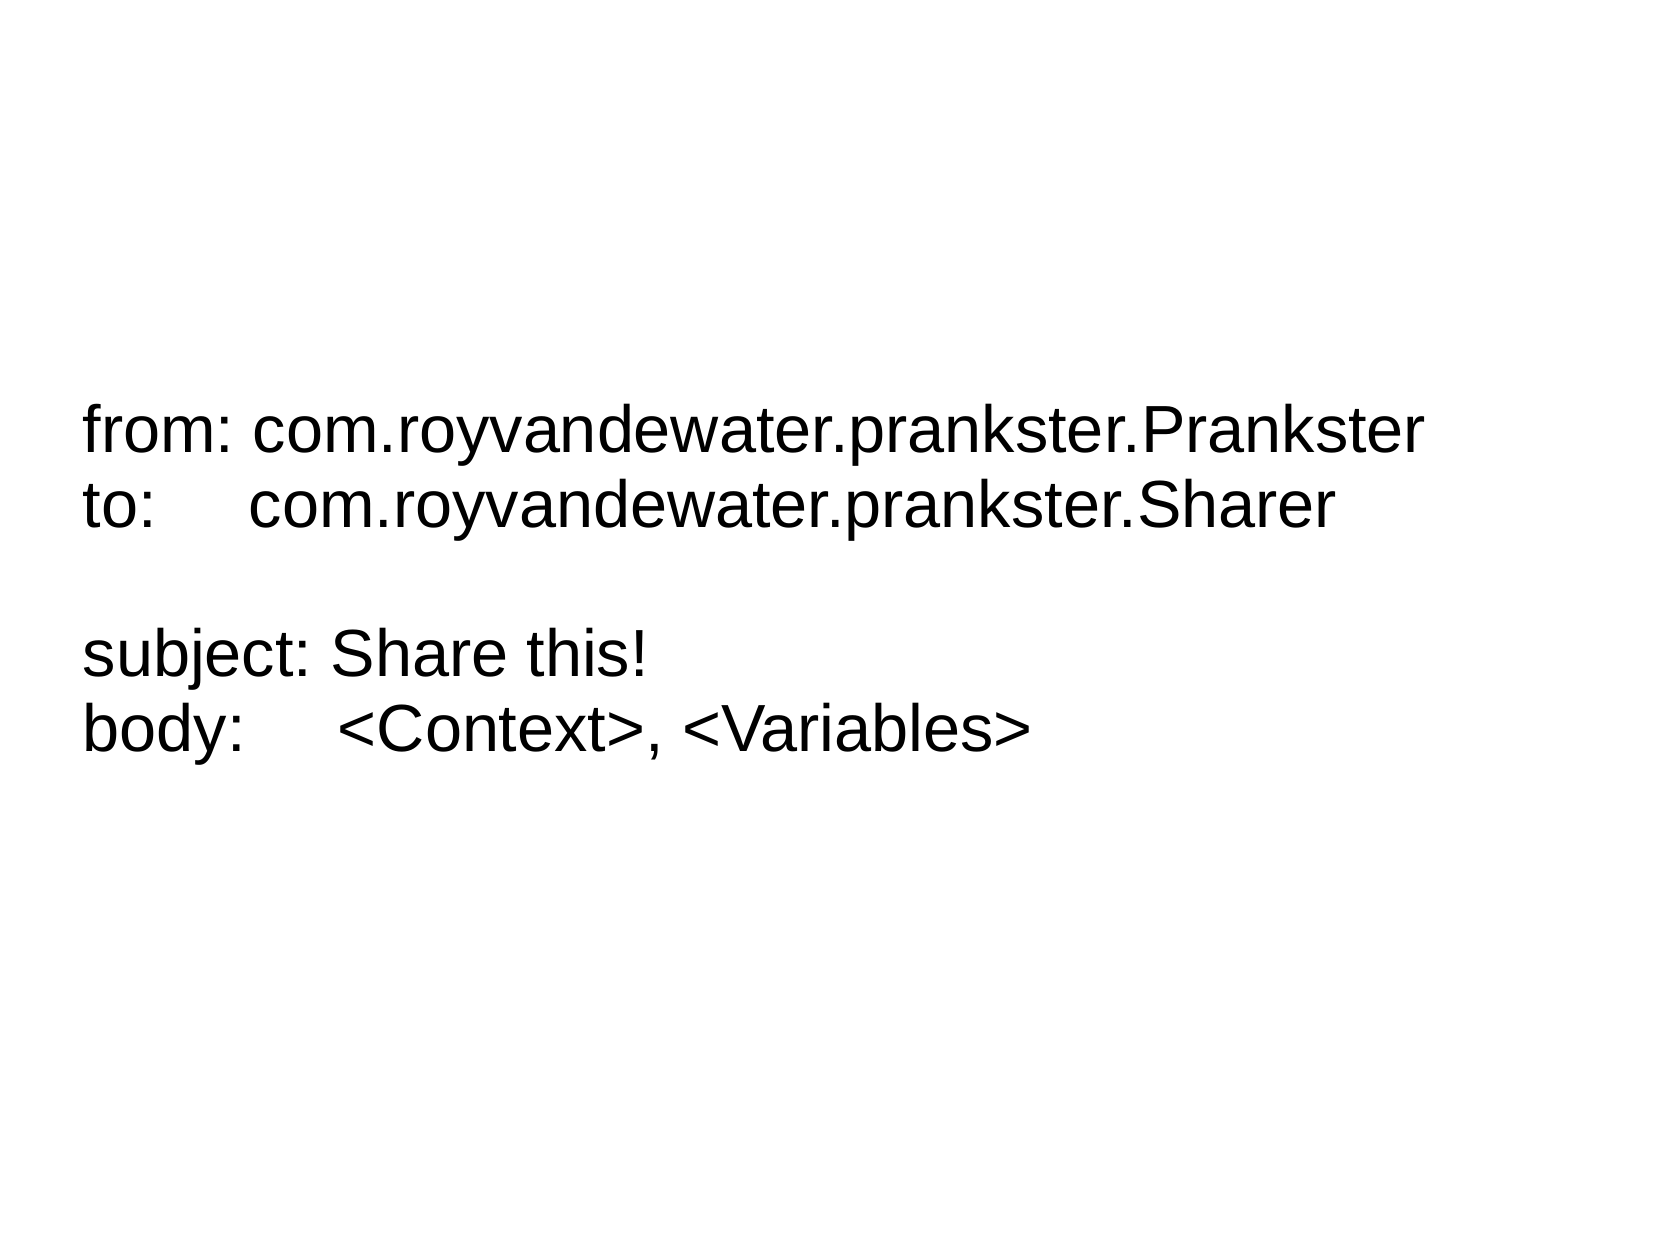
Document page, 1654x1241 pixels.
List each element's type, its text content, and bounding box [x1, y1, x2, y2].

subtitle from: com.royvandewater.prankster.Prankster to: com.royvandewater.prankster.Sharer subject: Share this! body: <Context>, <Variables> [82, 56, 1571, 1102]
